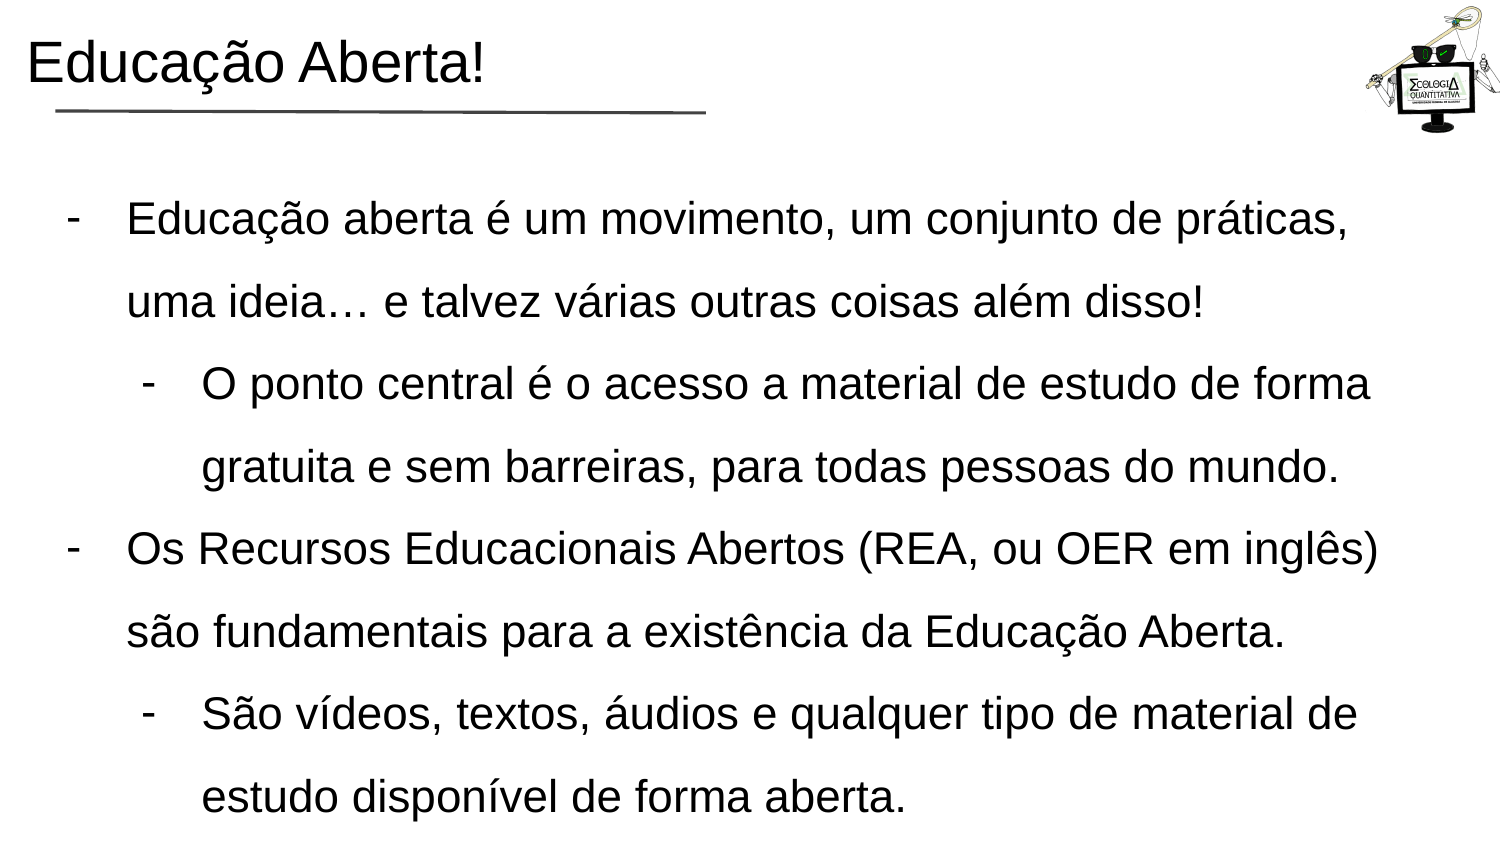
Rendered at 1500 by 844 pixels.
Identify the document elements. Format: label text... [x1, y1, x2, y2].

picture [1365, 3, 1500, 135]
text_box Educação Aberta! [11, 9, 1210, 117]
text_box Educação aberta é um movimento, um conjunto de práticas, uma ideia… e talvez várias outras coisas além disso! O ponto central é o acesso a material de estudo de forma gratuita e sem barreiras, para todas pessoas do mundo. Os Recursos Educacionais Abertos (REA, ou OER em inglês) são fundamentais para a existência da Educação Aberta. São vídeos, textos, áudios e qualquer tipo de material de estudo disponível de forma aberta. [36, 146, 1412, 801]
